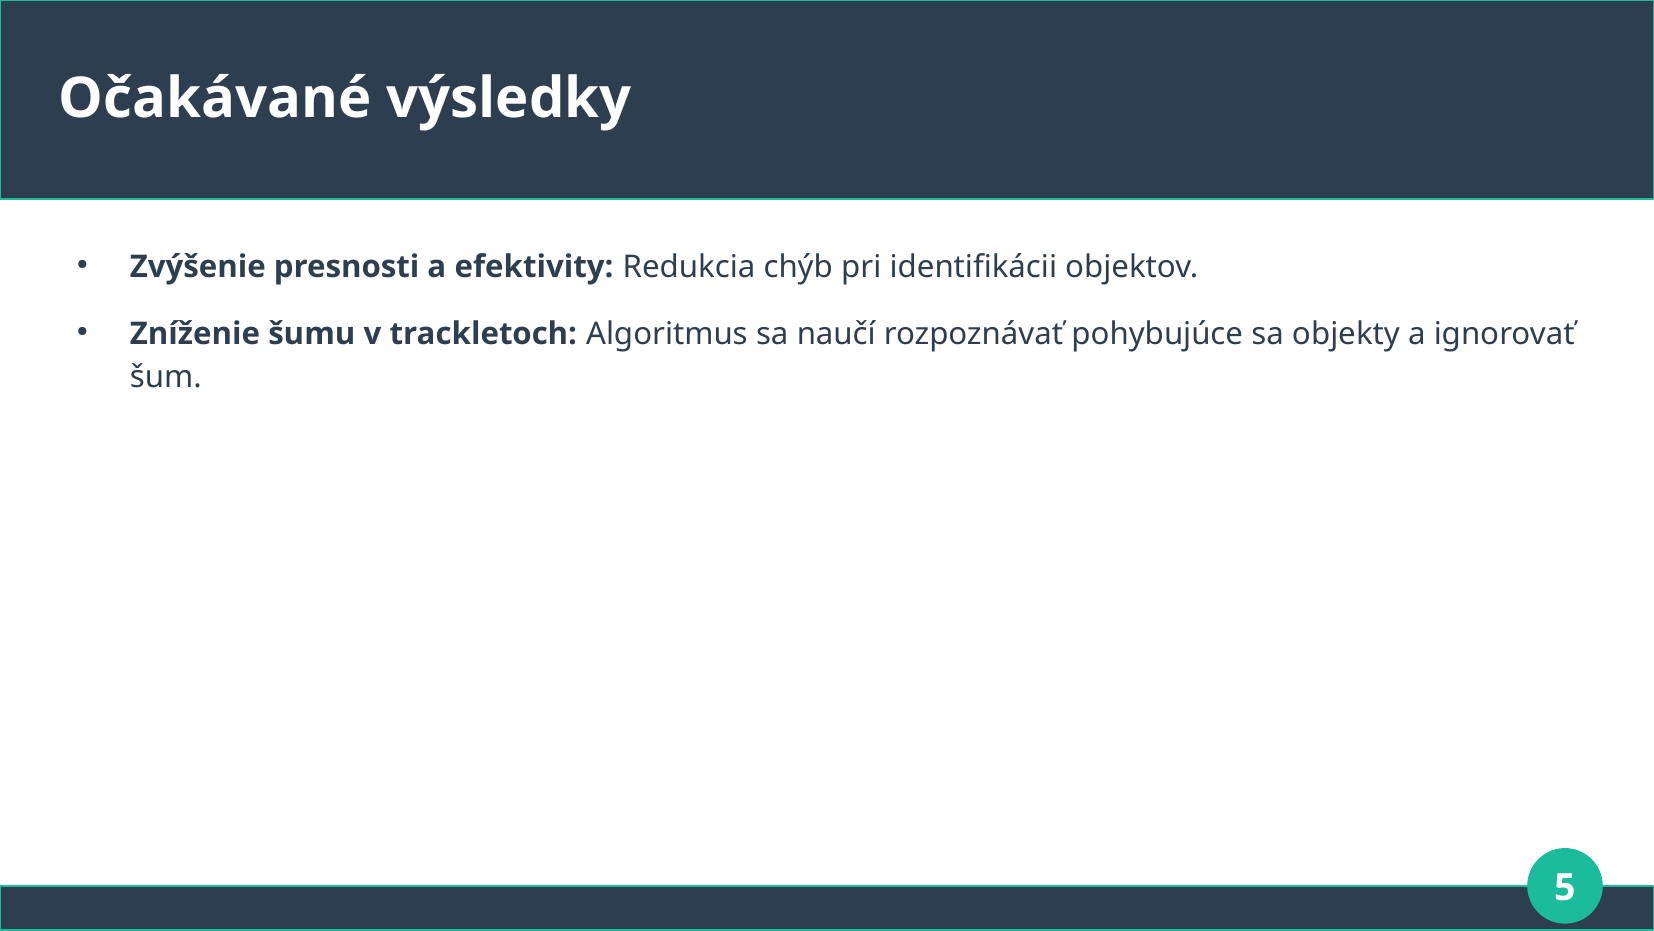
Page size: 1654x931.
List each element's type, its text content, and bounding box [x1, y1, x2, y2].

list Zvýšenie presnosti a efektivity: Redukcia chýb pri identifikácii objektov. Zníženie šumu v trackletoch: Algoritmus sa naučí rozpoznávať pohybujúce sa objekty a ignorovať šum. [59, 243, 1595, 864]
title Očakávané výsledky [59, 37, 1595, 156]
